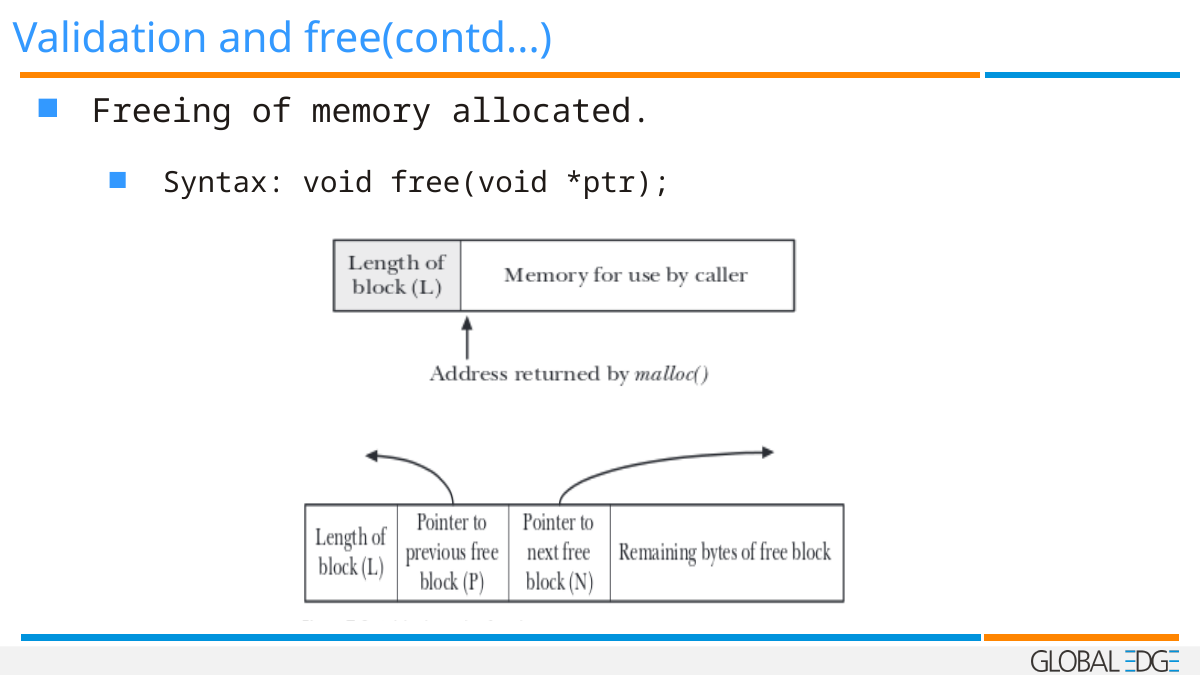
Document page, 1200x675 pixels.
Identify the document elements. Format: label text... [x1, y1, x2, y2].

title Validation and free(contd...) [12, 9, 1088, 63]
picture [1031, 650, 1179, 672]
picture [318, 236, 851, 390]
picture [265, 431, 904, 621]
list Freeing of memory allocated. Syntax: void free(void *ptr); [21, 86, 1170, 615]
